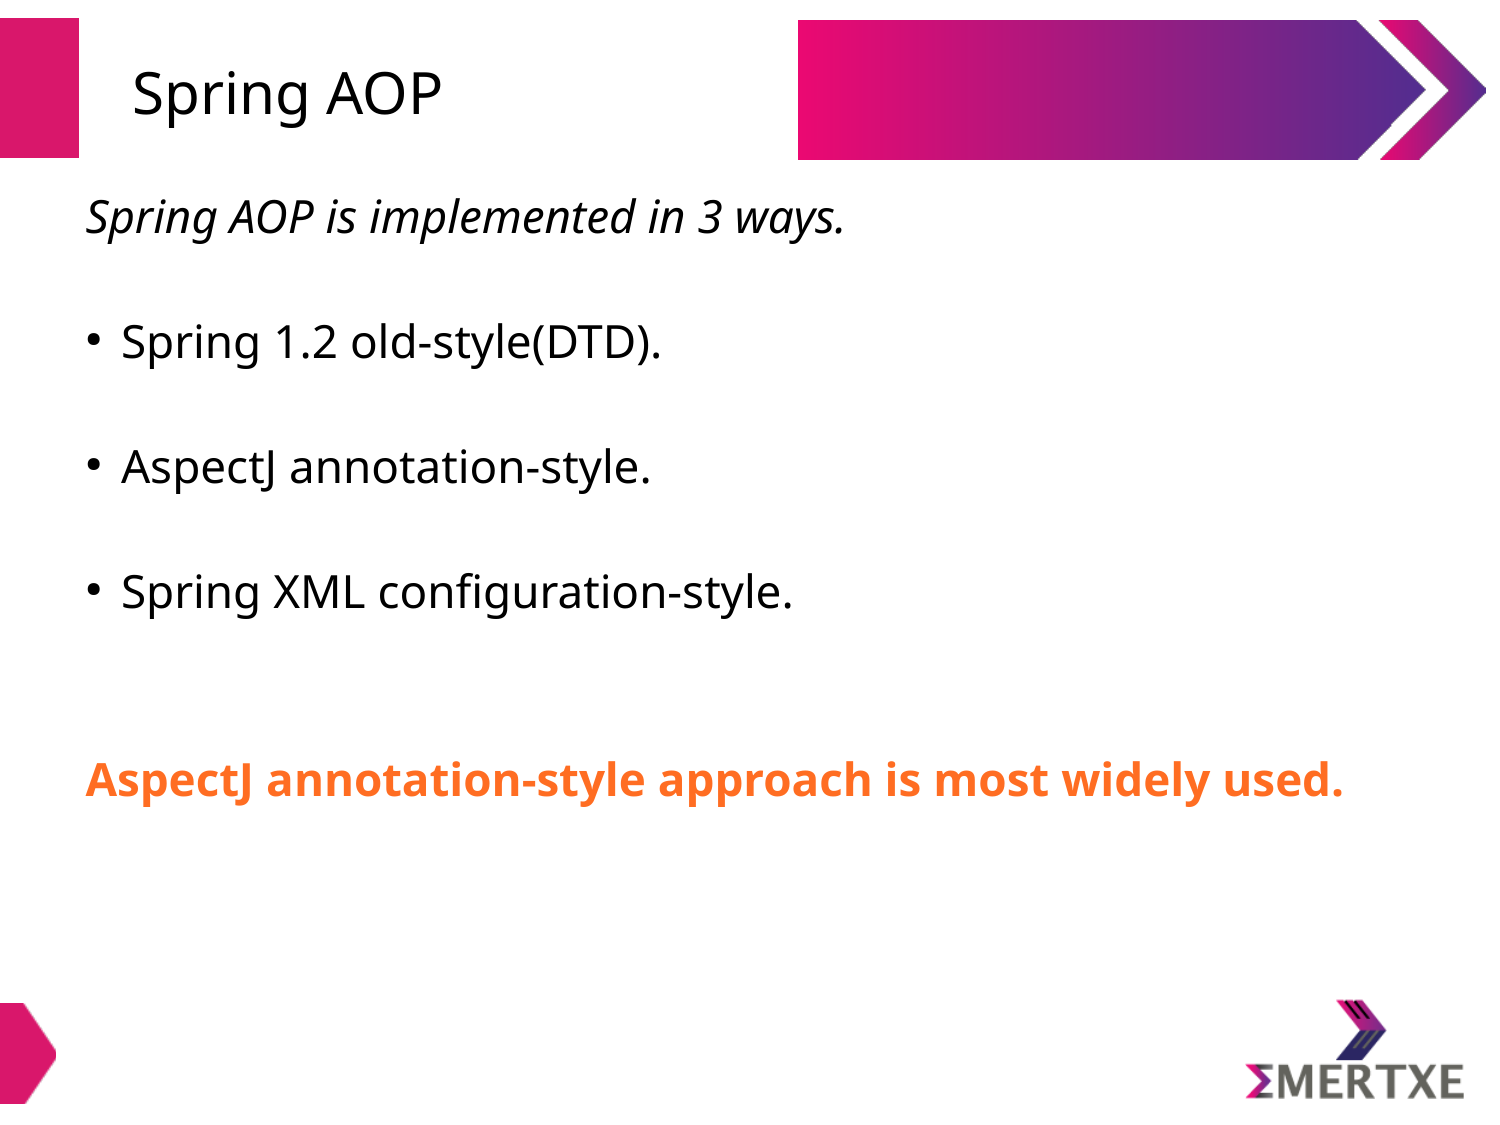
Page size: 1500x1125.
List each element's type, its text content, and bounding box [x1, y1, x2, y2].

text_box Spring AOP [118, 44, 792, 128]
picture [798, 20, 1486, 160]
picture [1245, 996, 1465, 1099]
text_box Spring AOP is implemented in 3 ways. Spring 1.2 old-style(DTD). AspectJ annotation-style. Spring XML configuration-style. AspectJ annotation-style approach is most widely used. [70, 177, 1441, 782]
